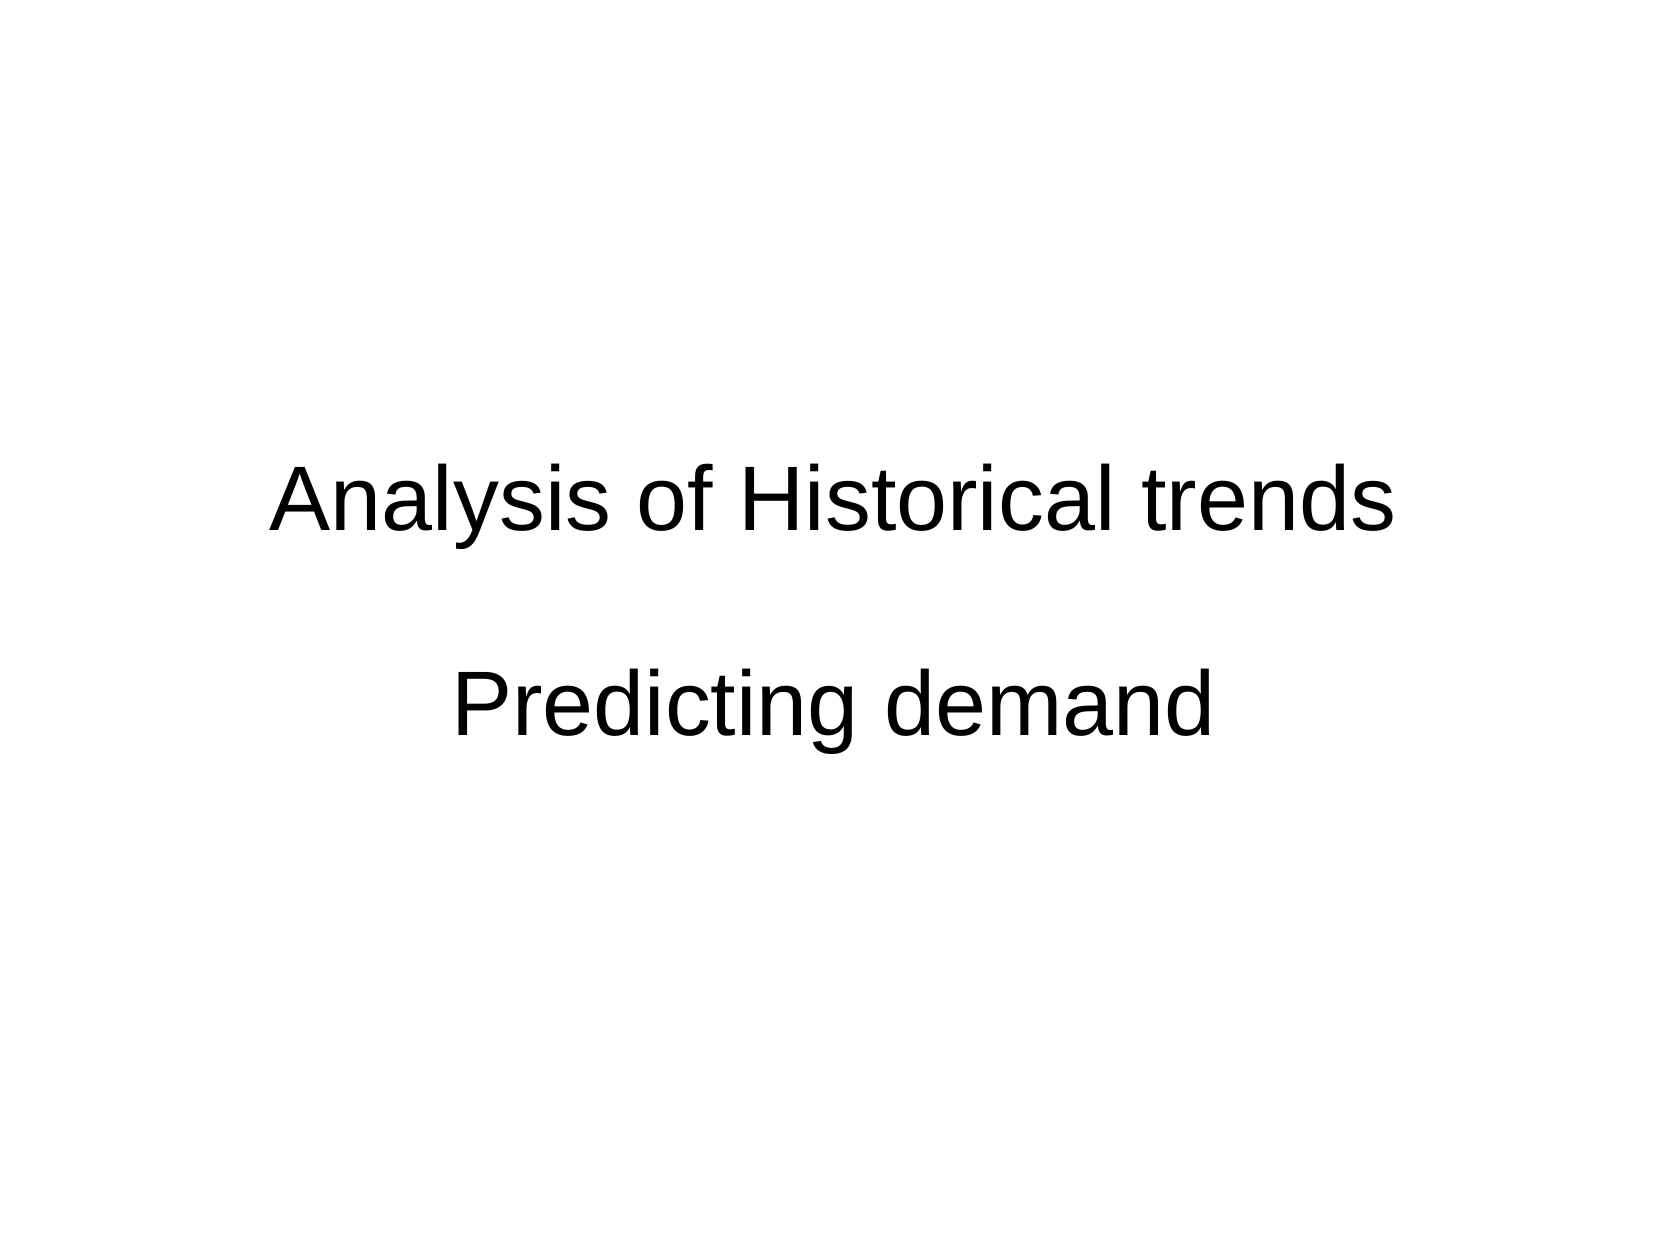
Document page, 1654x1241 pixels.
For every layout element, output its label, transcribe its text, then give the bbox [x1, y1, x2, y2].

title Analysis of Historical trends Predicting demand [90, 447, 1578, 756]
